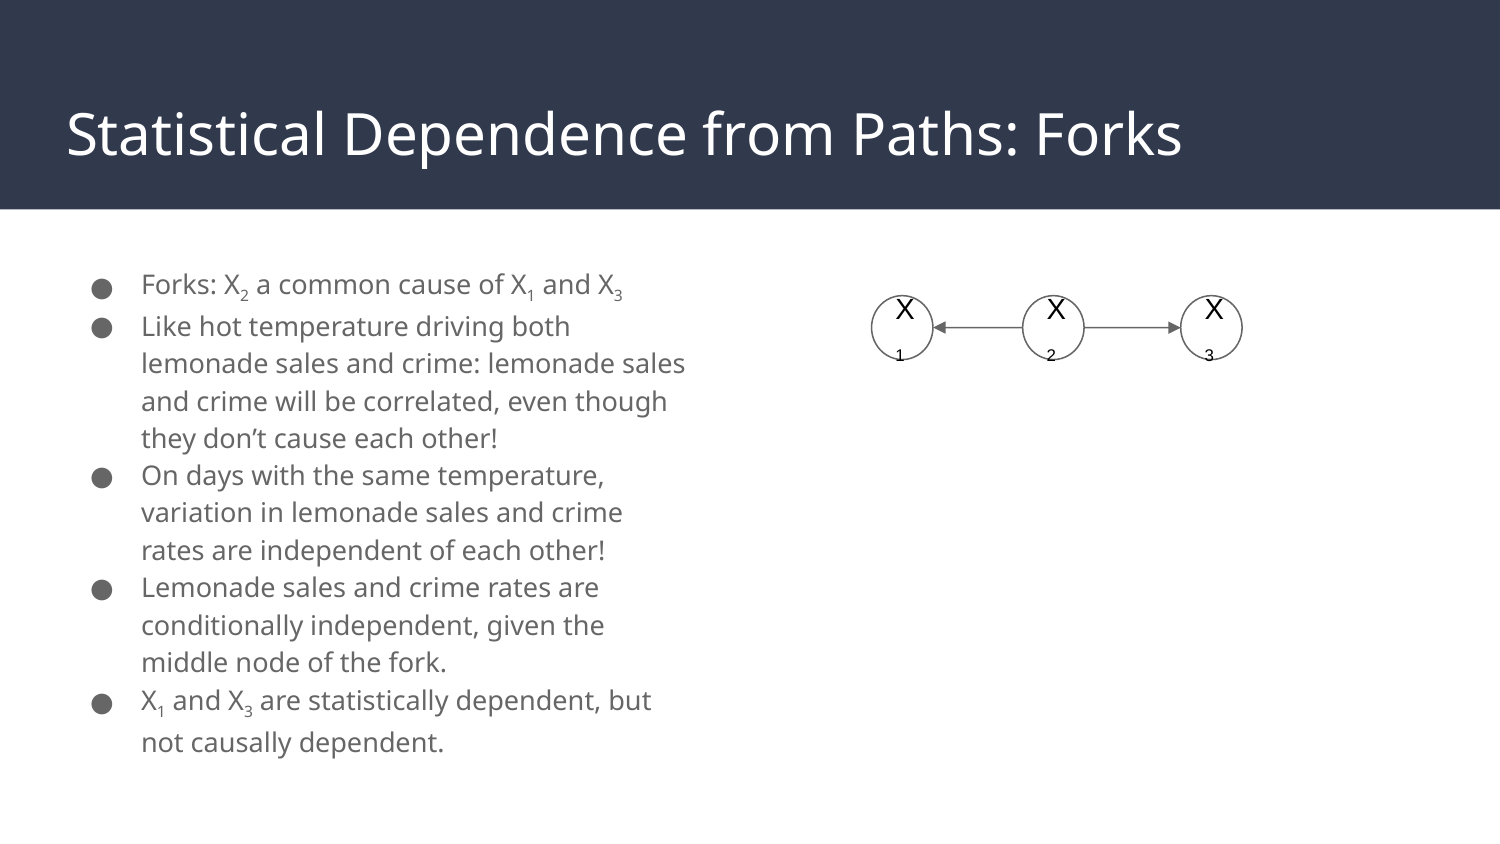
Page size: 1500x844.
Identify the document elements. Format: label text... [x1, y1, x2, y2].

text_box X1 [871, 295, 933, 360]
title Statistical Dependence from Paths: Forks [51, 82, 1449, 185]
list Forks: X2 a common cause of X1 and X3 Like hot temperature driving both lemonade sales and crime: lemonade sales and crime will be correlated, even though they don’t cause each other! On days with the same temperature, variation in lemonade sales and crime rates are independent of each other! Lemonade sales and crime rates are conditionally independent, given the middle node of the fork. X1 and X3 are statistically dependent, but not causally dependent. [51, 247, 708, 752]
text_box X3 [1180, 295, 1243, 360]
text_box X2 [1022, 295, 1084, 360]
